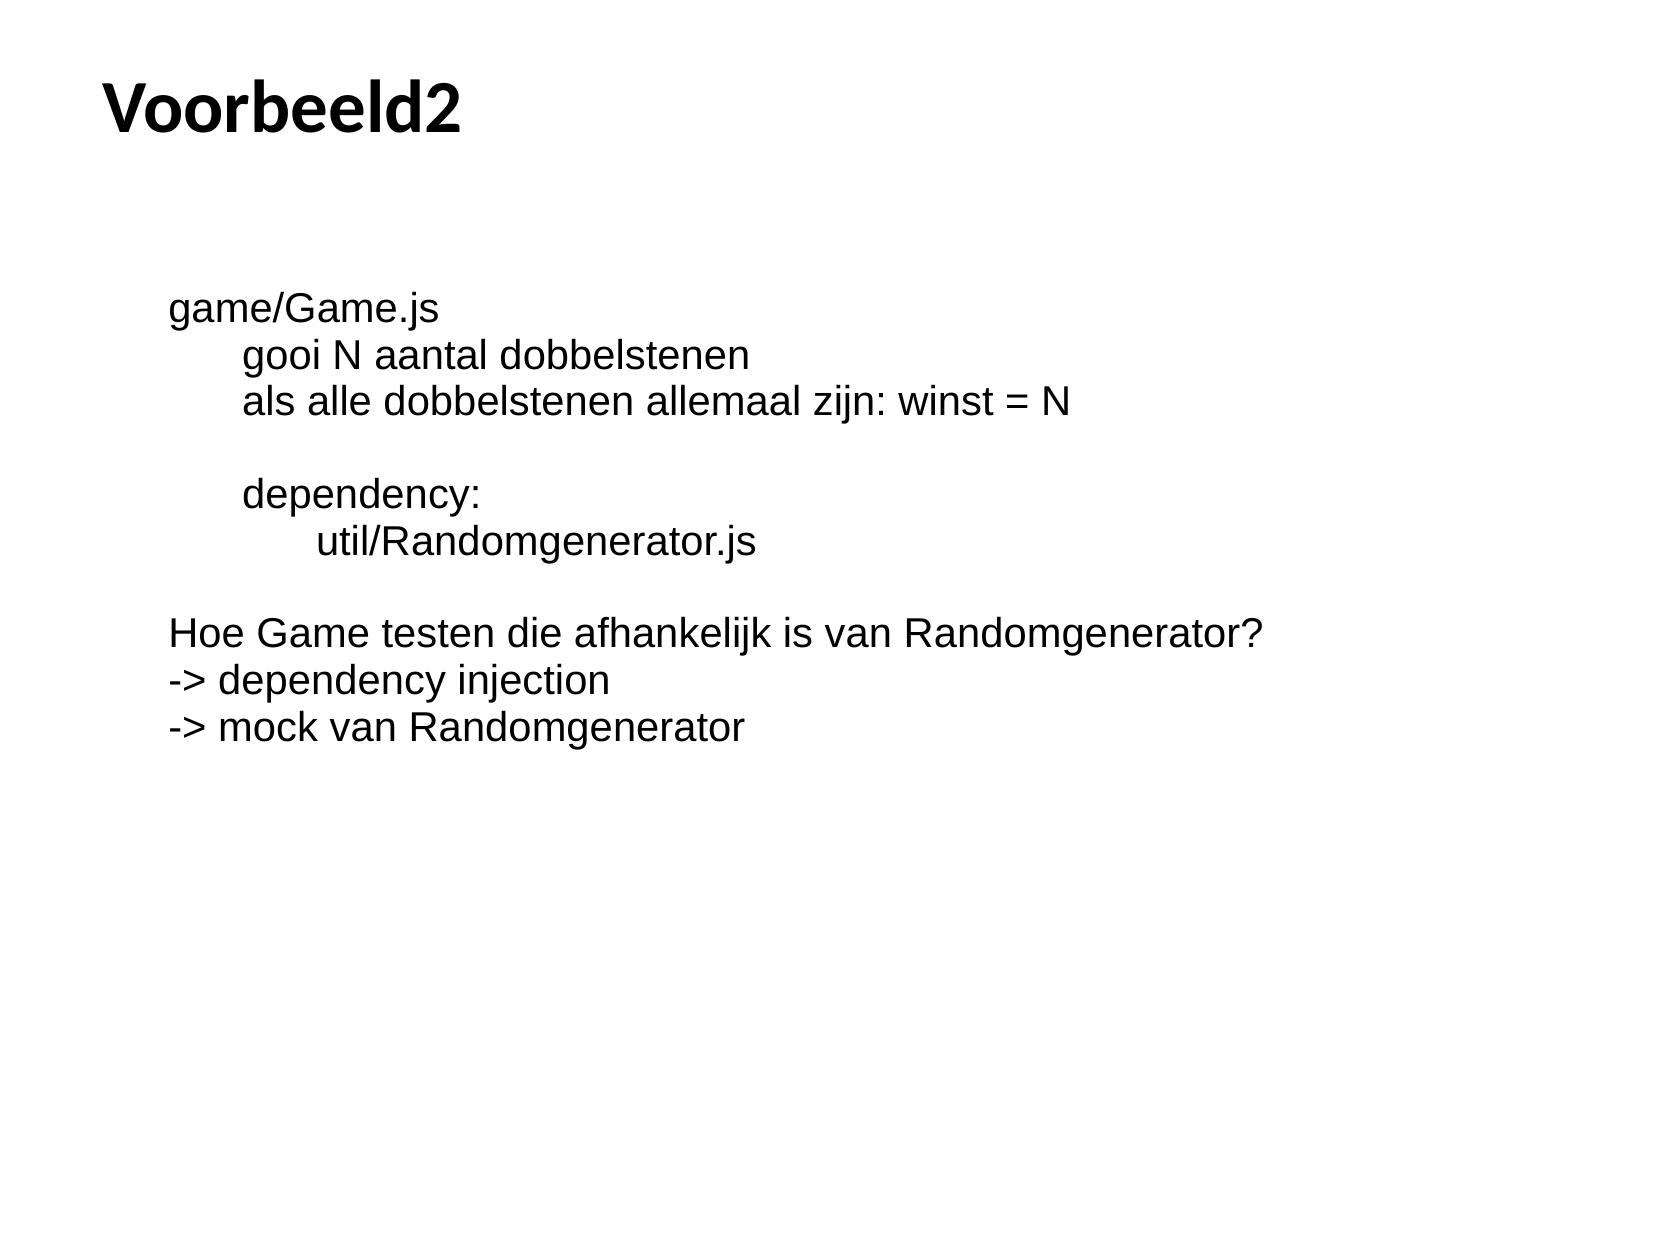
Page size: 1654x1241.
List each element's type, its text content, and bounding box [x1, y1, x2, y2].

text_box Voorbeeld2 [87, 49, 1654, 257]
text_box game/Game.js gooi N aantal dobbelstenen als alle dobbelstenen allemaal zijn: winst = N dependency: util/Randomgenerator.js Hoe Game testen die afhankelijk is van Randomgenerator? -> dependency injection -> mock van Randomgenerator [153, 277, 1477, 804]
